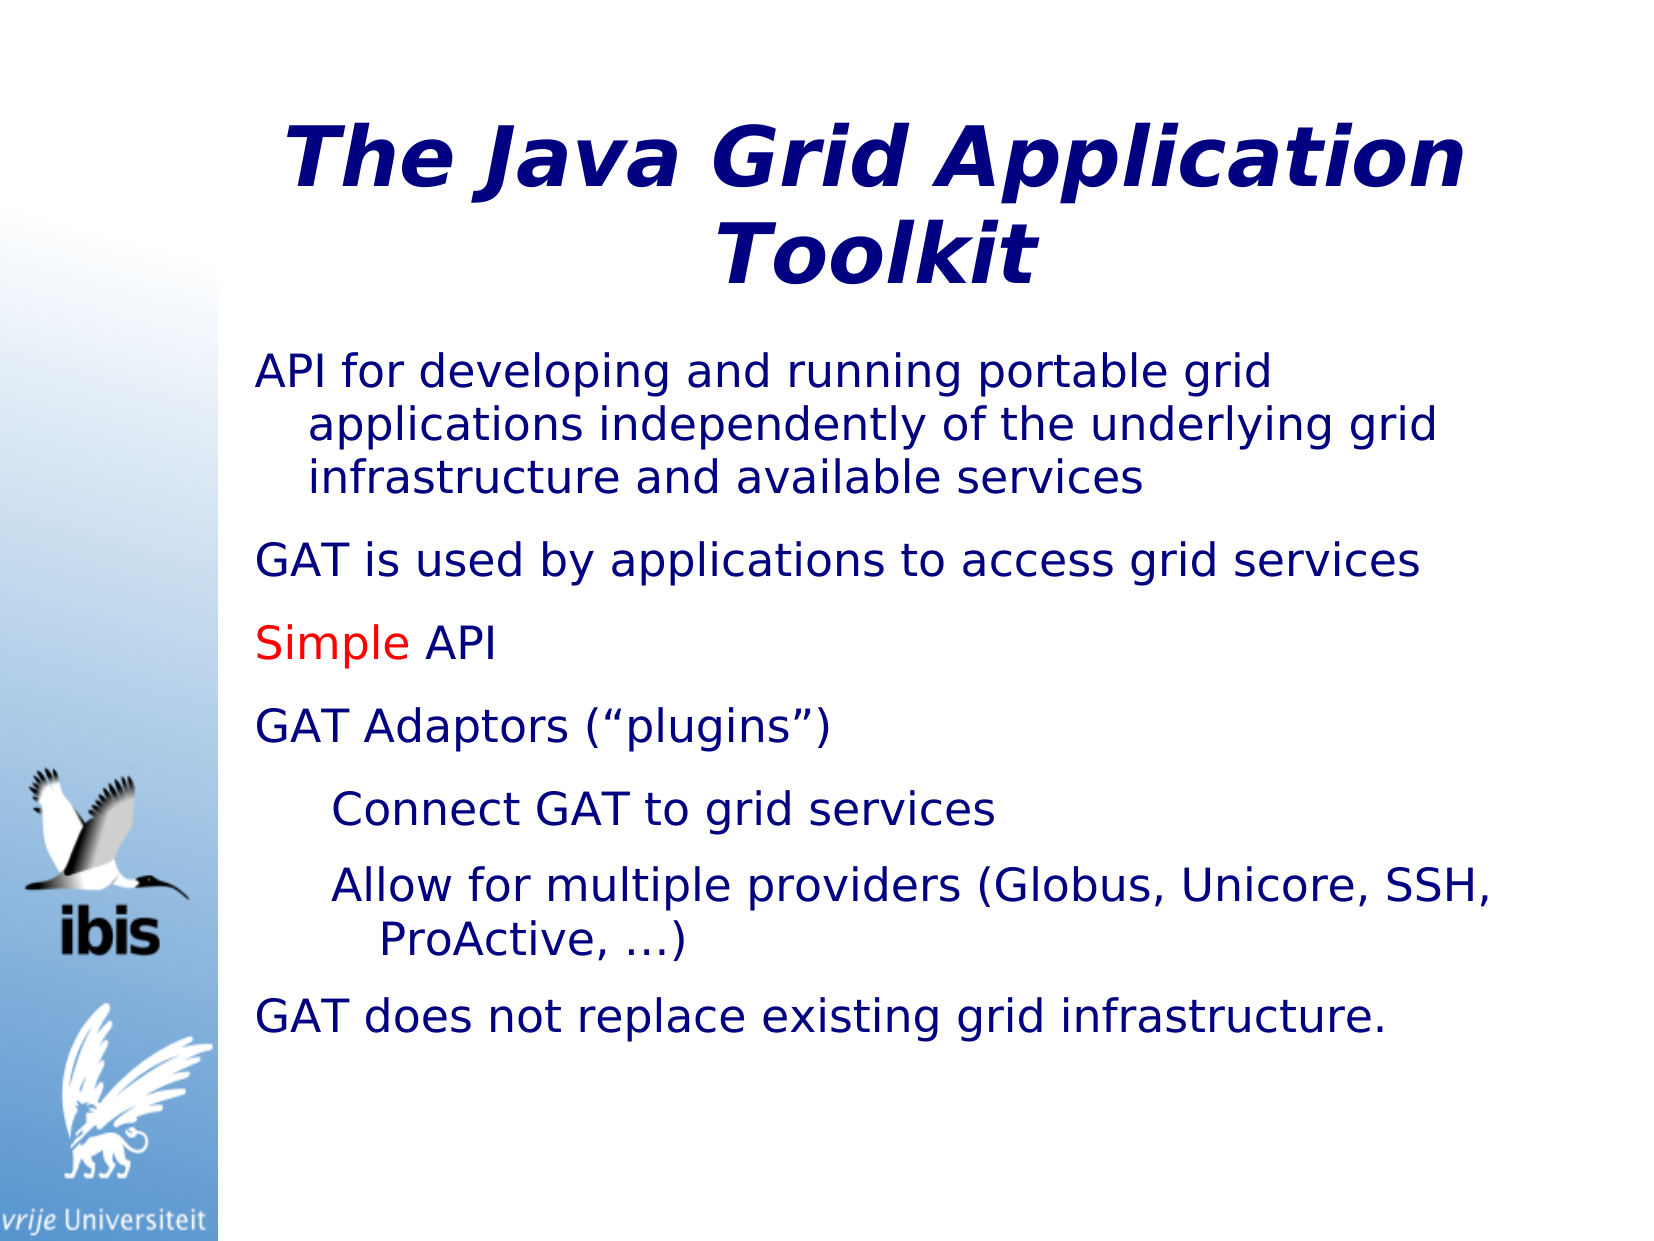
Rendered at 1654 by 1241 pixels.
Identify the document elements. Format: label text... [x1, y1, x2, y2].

picture [0, 0, 218, 1241]
list API for developing and running portable grid applications independently of the underlying grid infrastructure and available services GAT is used by applications to access grid services Simple API GAT Adaptors (“plugins”) Connect GAT to grid services Allow for multiple providers (Globus, Unicore, SSH, ProActive, …) GAT does not replace existing grid infrastructure. [236, 344, 1534, 1196]
title The Java Grid Application Toolkit [219, 102, 1534, 311]
